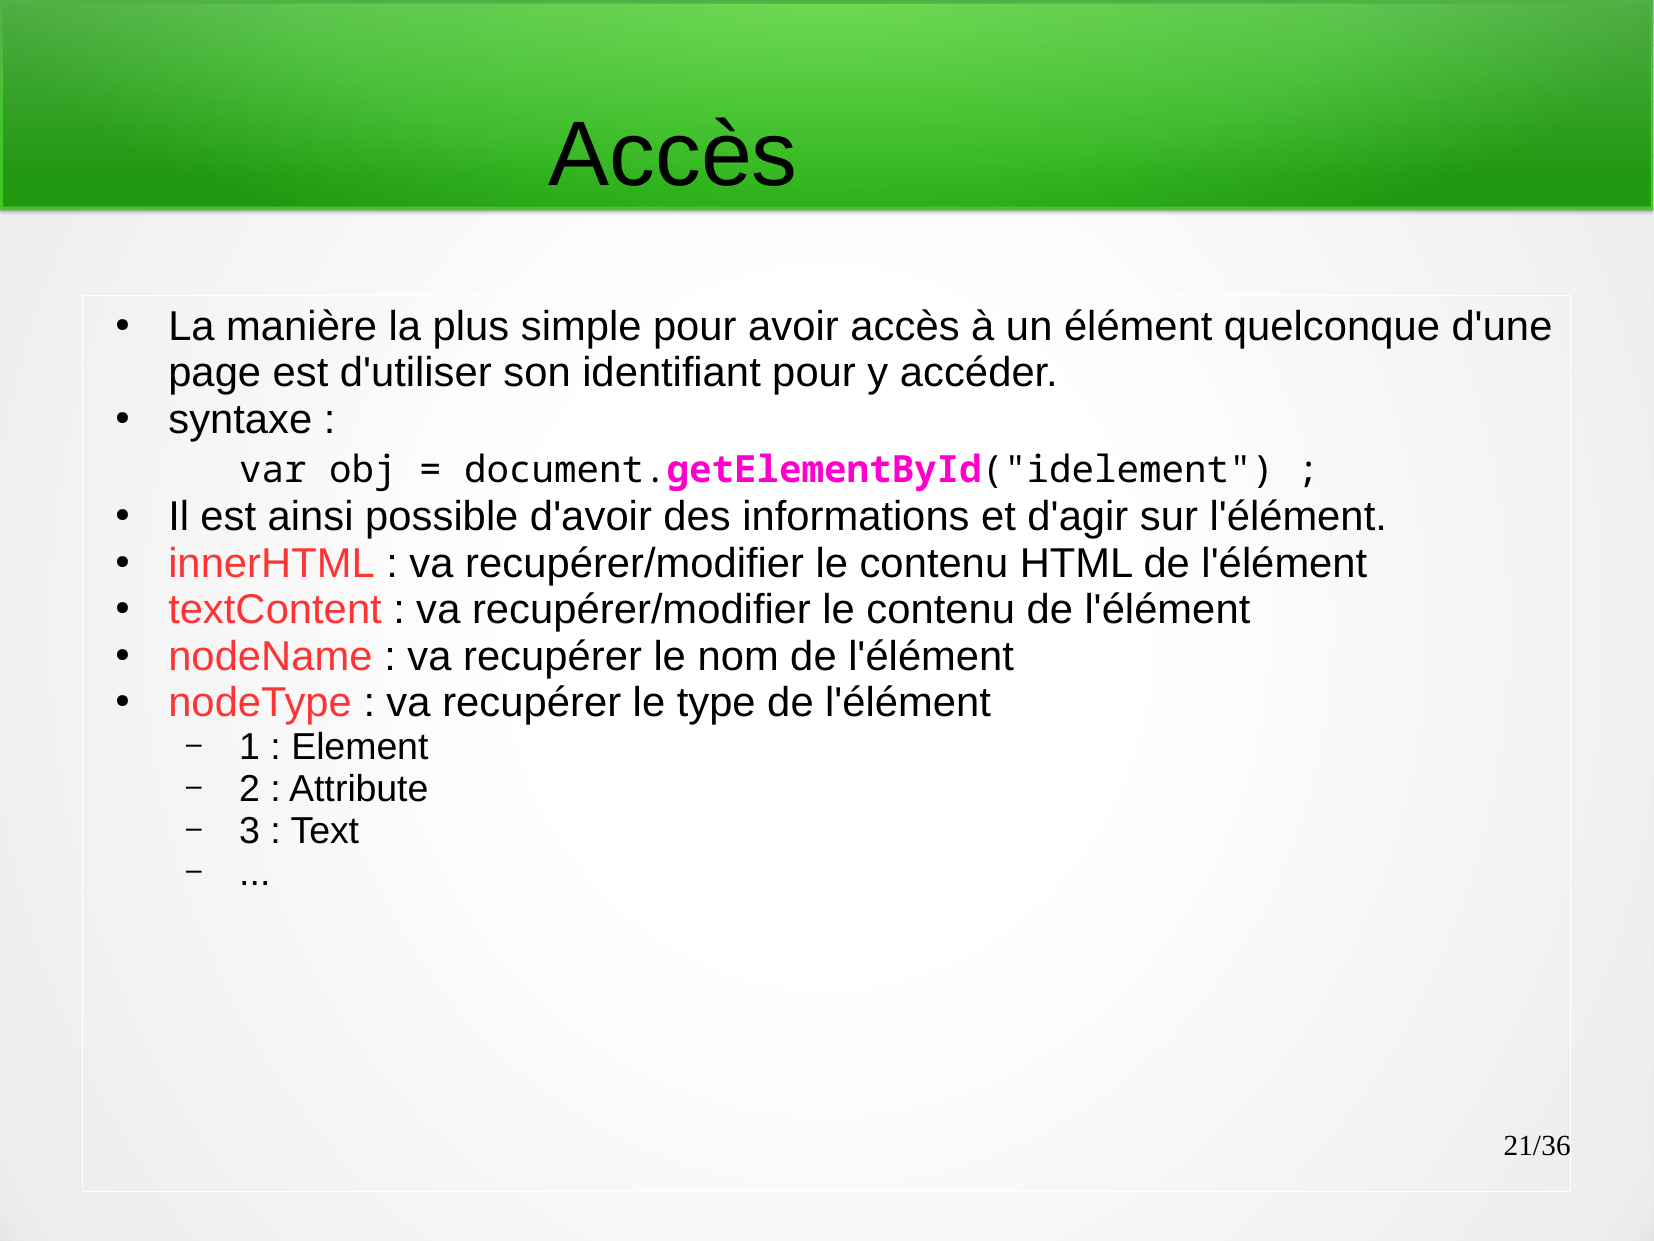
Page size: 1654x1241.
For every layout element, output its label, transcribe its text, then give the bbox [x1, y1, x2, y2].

title Accès [82, 94, 1264, 213]
text_box La manière la plus simple pour avoir accès à un élément quelconque d'une page est d'utiliser son identifiant pour y accéder. syntaxe : var obj = document.getElementById("idelement") ; Il est ainsi possible d'avoir des informations et d'agir sur l'élément. innerHTML : va recupérer/modifier le contenu HTML de l'élément textContent : va recupérer/modifier le contenu de l'élément nodeName : va recupérer le nom de l'élément nodeType : va recupérer le type de l'élément 1 : Element 2 : Attribute 3 : Text ... [82, 295, 1571, 1192]
